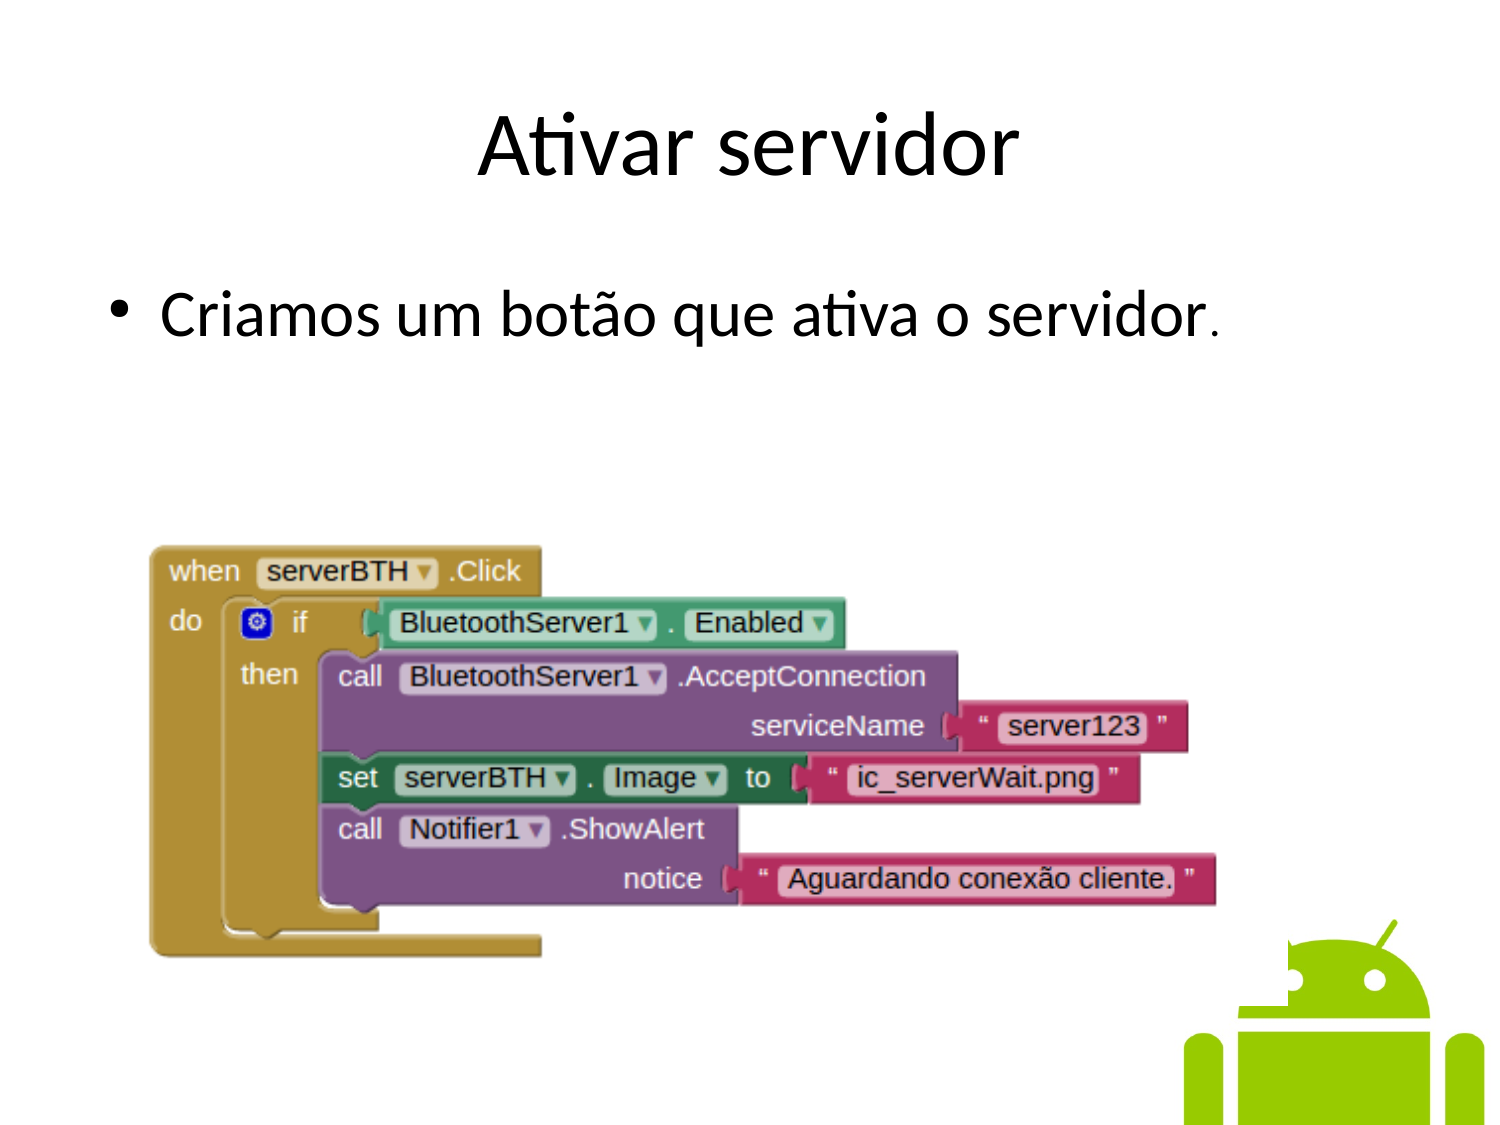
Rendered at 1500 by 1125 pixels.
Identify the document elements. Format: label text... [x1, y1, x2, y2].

picture [118, 494, 1500, 1125]
title Ativar servidor [75, 45, 1425, 233]
list Criamos um botão que ativa o servidor. [75, 262, 1425, 1005]
